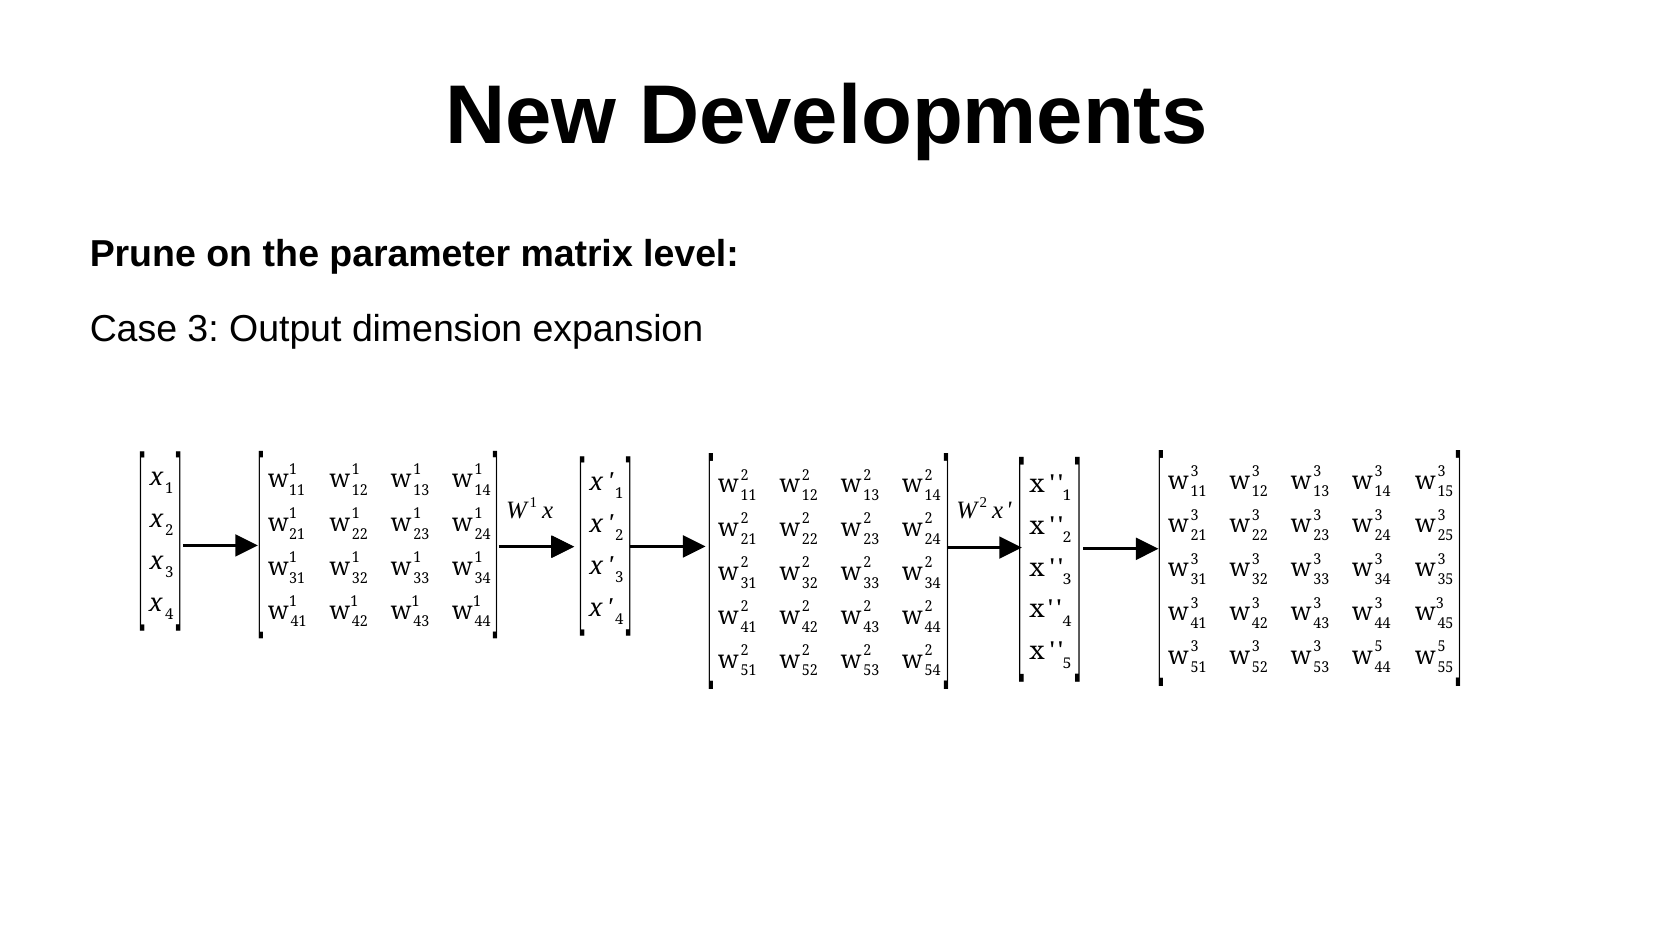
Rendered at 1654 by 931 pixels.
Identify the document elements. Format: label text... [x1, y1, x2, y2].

text_box Case 3: Output dimension expansion [75, 300, 950, 390]
text_box Prune on the parameter matrix level: [75, 225, 950, 300]
chart [257, 450, 560, 640]
chart [578, 455, 633, 638]
chart [1157, 450, 1463, 688]
chart [138, 450, 183, 633]
chart [707, 453, 1083, 692]
title New Developments [82, 37, 1571, 193]
